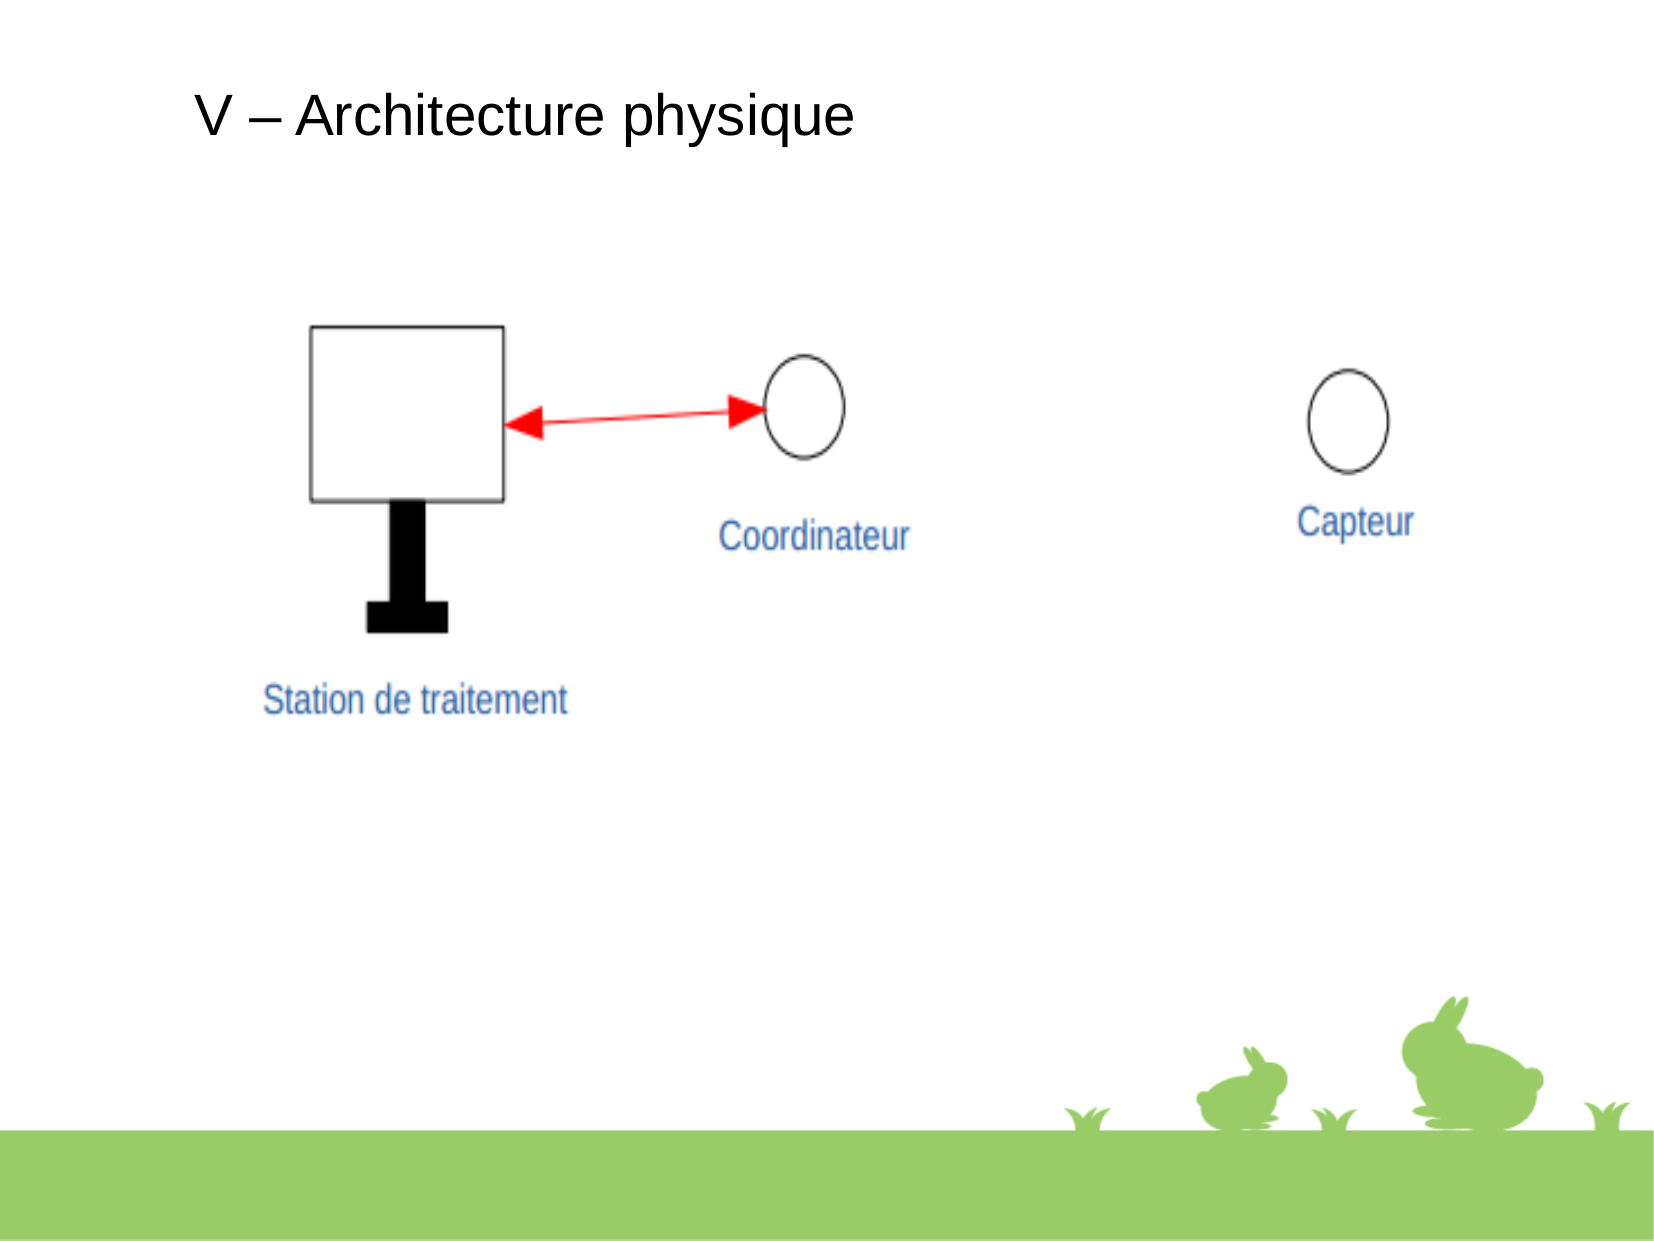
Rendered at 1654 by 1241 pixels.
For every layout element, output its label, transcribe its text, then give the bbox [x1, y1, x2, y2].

text_box V – Architecture physique [180, 75, 1471, 155]
picture [0, 0, 1654, 1241]
